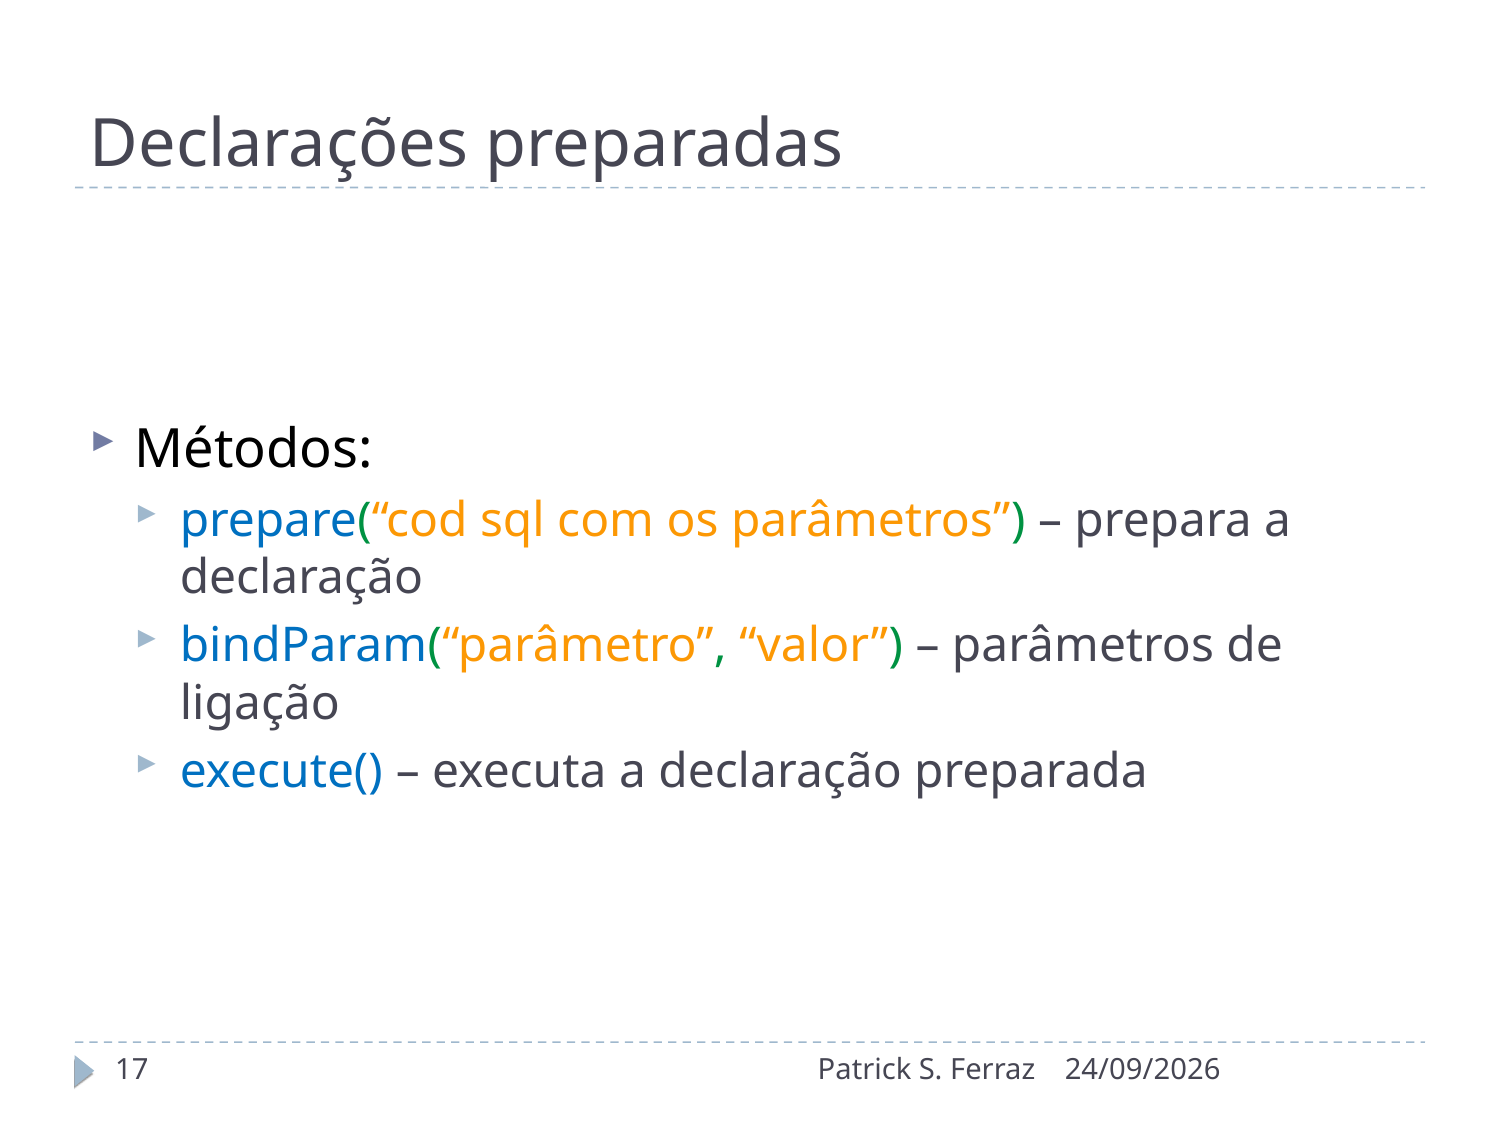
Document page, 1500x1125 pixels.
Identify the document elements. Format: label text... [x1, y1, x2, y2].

footer Patrick S. Ferraz [475, 1042, 1051, 1103]
title Declarações preparadas [75, 24, 1425, 188]
list Métodos: prepare(“cod sql com os parâmetros”) – prepara a declaração bindParam(“parâmetro”, “valor”) – parâmetros de ligação execute() – executa a declaração preparada [75, 200, 1425, 1010]
slide_number 08/07/2017 [1051, 1042, 1426, 1103]
slide_number <número> [100, 1042, 426, 1103]
